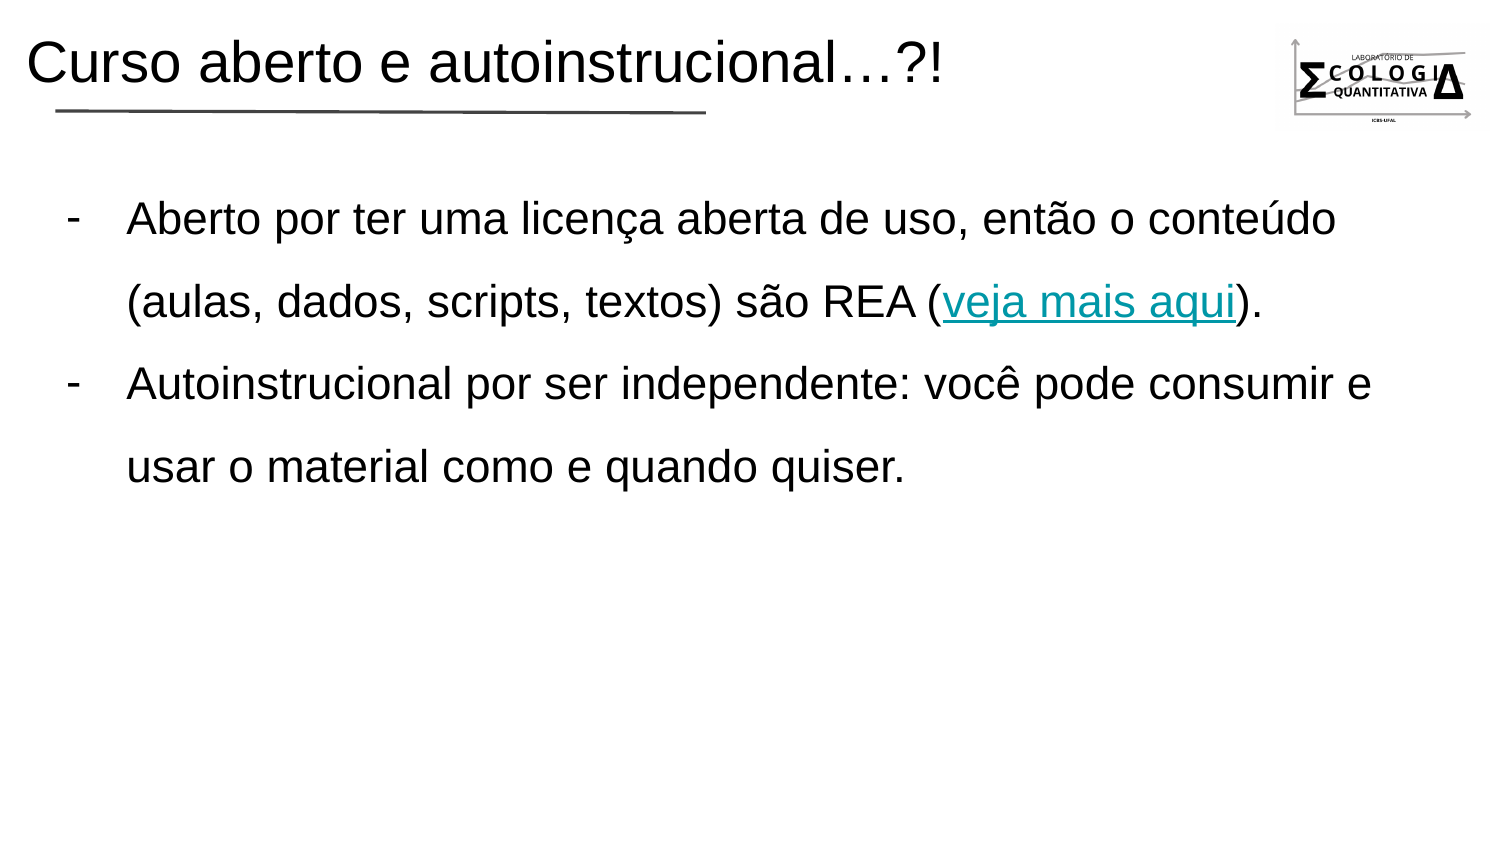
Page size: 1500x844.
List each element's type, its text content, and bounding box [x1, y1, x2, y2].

text_box Curso aberto e autoinstrucional…?! [11, 9, 1210, 117]
picture [1275, 23, 1490, 131]
text_box Aberto por ter uma licença aberta de uso, então o conteúdo (aulas, dados, scripts, textos) são REA (veja mais aqui). Autoinstrucional por ser independente: você pode consumir e usar o material como e quando quiser. [36, 146, 1417, 566]
